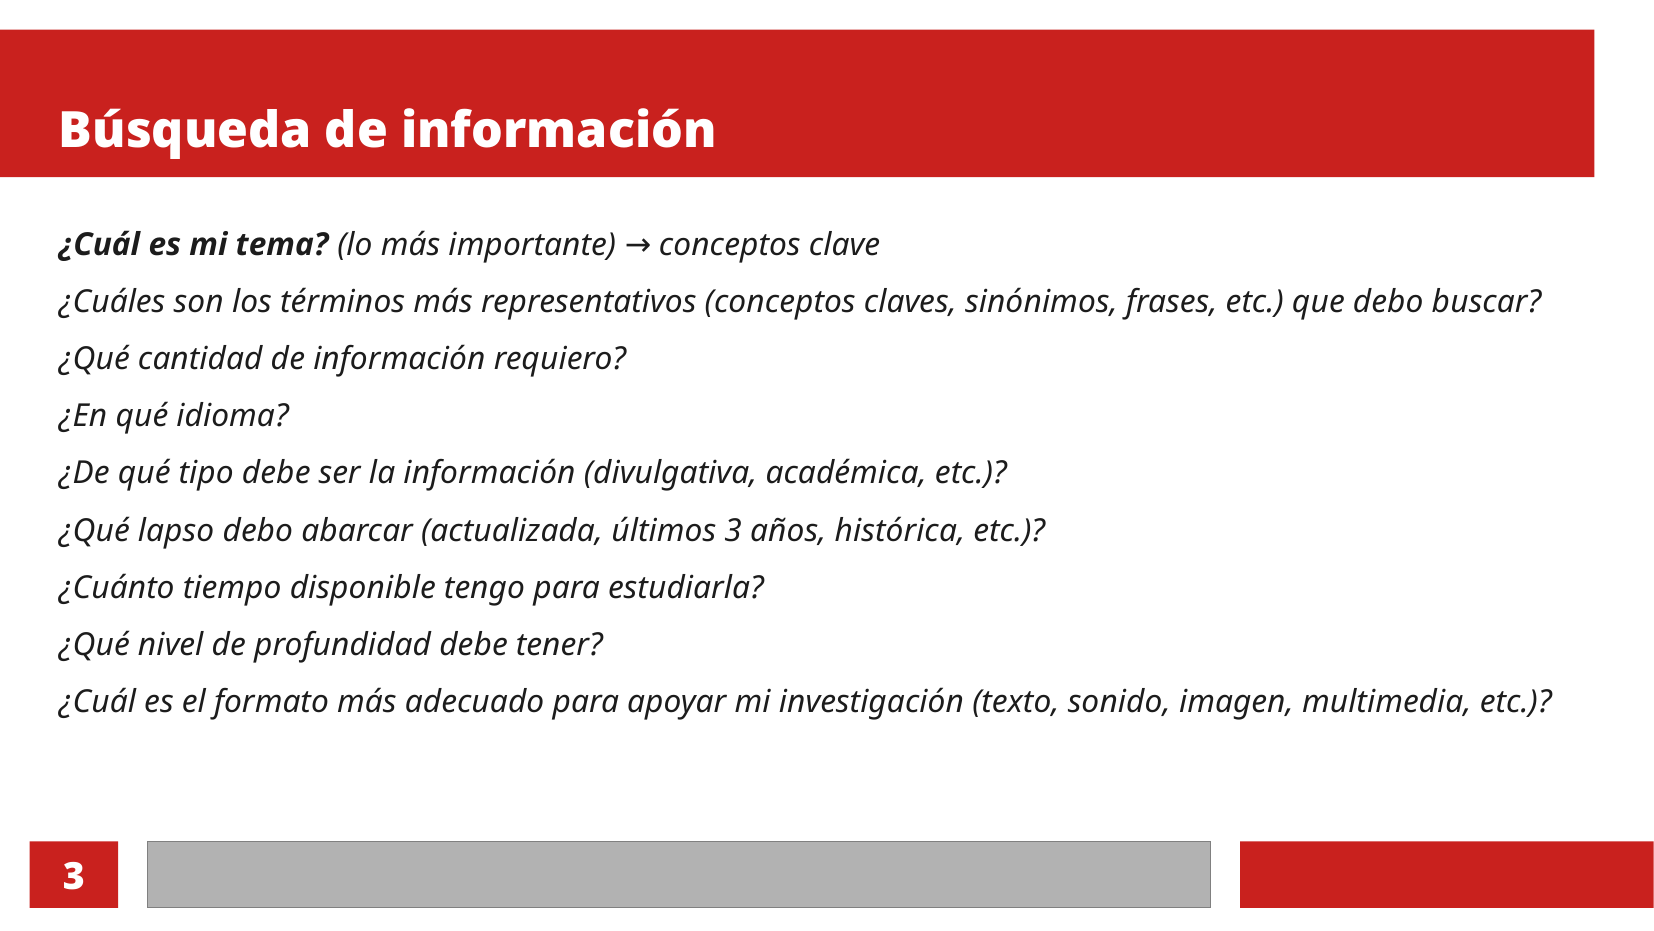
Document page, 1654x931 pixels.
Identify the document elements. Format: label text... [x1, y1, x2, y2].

list ¿Cuál es mi tema? (lo más importante) → conceptos clave ¿Cuáles son los términos más representativos (conceptos claves, sinónimos, frases, etc.) que debo buscar? ¿Qué cantidad de información requiero? ¿En qué idioma? ¿De qué tipo debe ser la información (divulgativa, académica, etc.)? ¿Qué lapso debo abarcar (actualizada, últimos 3 años, histórica, etc.)? ¿Cuánto tiempo disponible tengo para estudiarla? ¿Qué nivel de profundidad debe tener? ¿Cuál es el formato más adecuado para apoyar mi investigación (texto, sonido, imagen, multimedia, etc.)? [59, 221, 1565, 798]
title Búsqueda de información [59, 44, 1595, 163]
